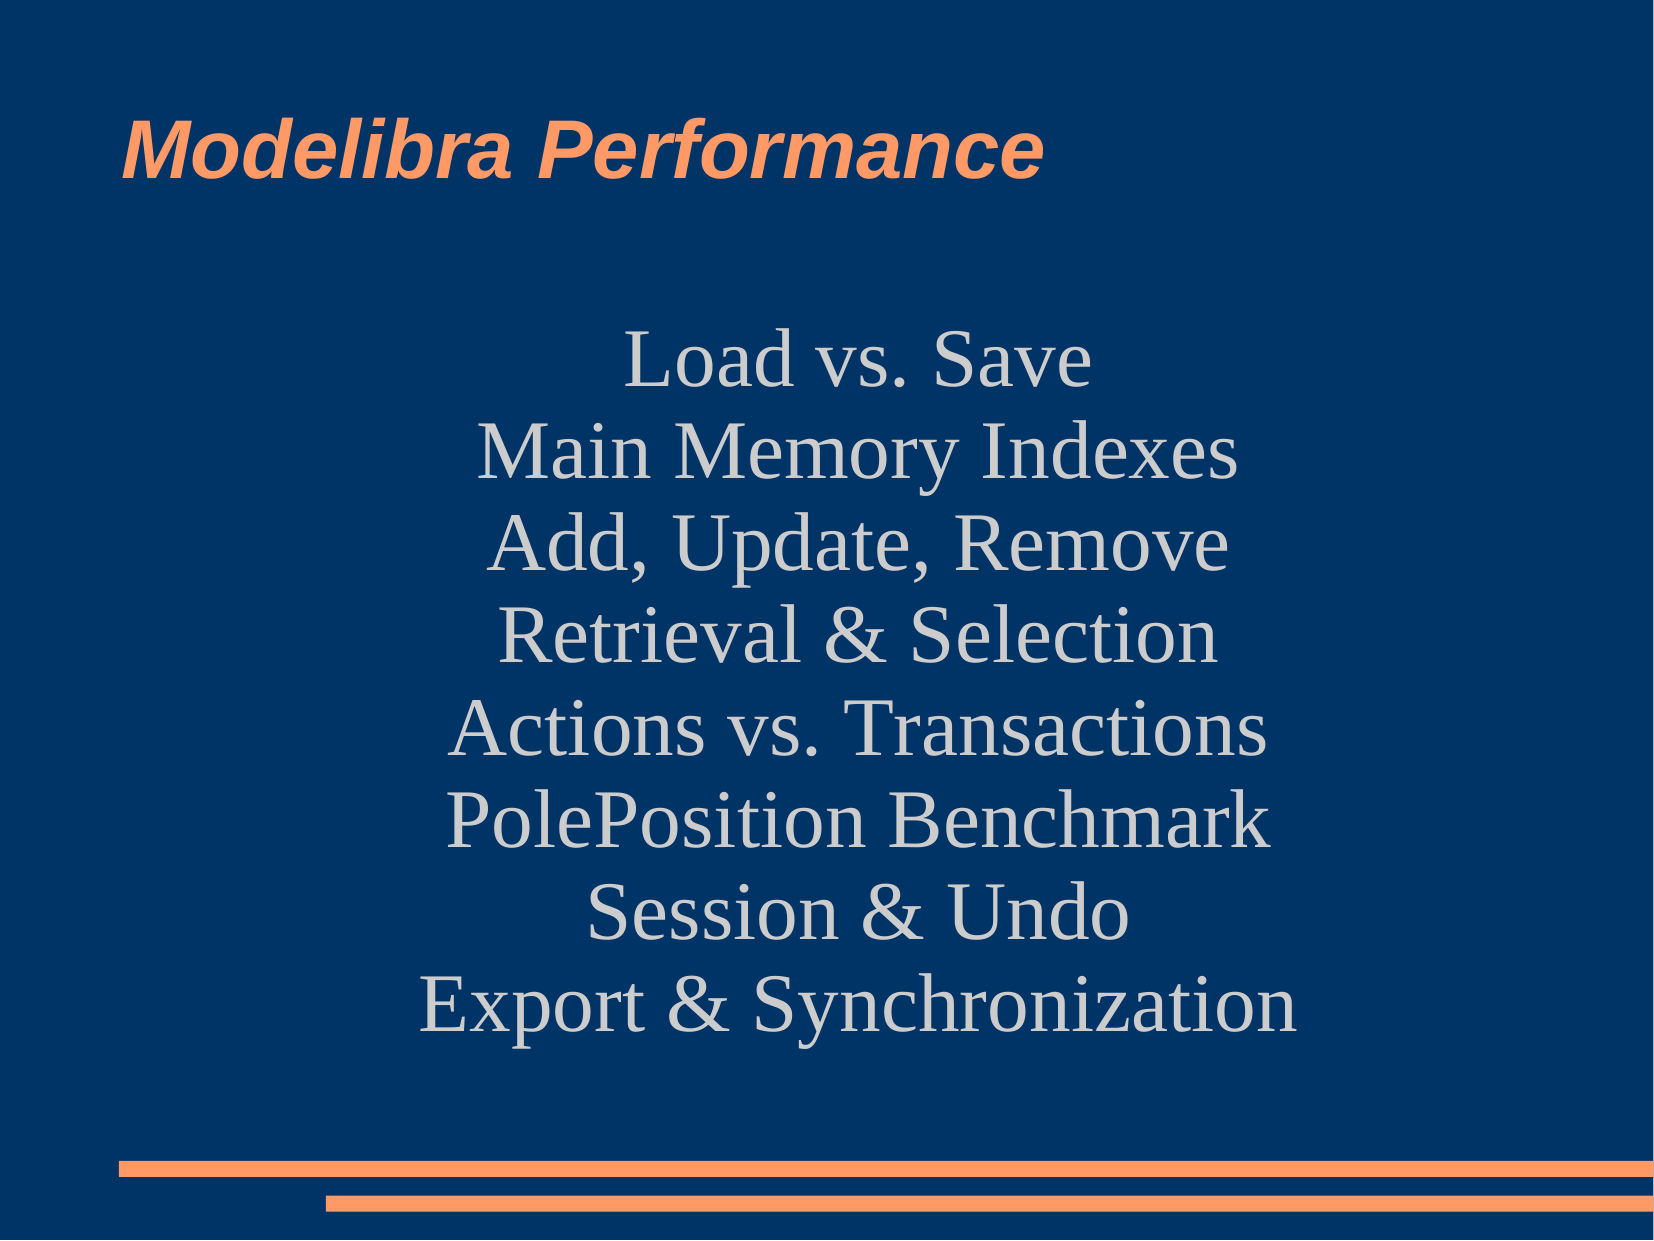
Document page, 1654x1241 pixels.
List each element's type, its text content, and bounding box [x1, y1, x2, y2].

subtitle Load vs. Save Main Memory Indexes Add, Update, Remove Retrieval & Selection Actions vs. Transactions PolePosition Benchmark Session & Undo Export & Synchronization [121, 311, 1561, 1143]
title Modelibra Performance [121, 46, 1534, 254]
